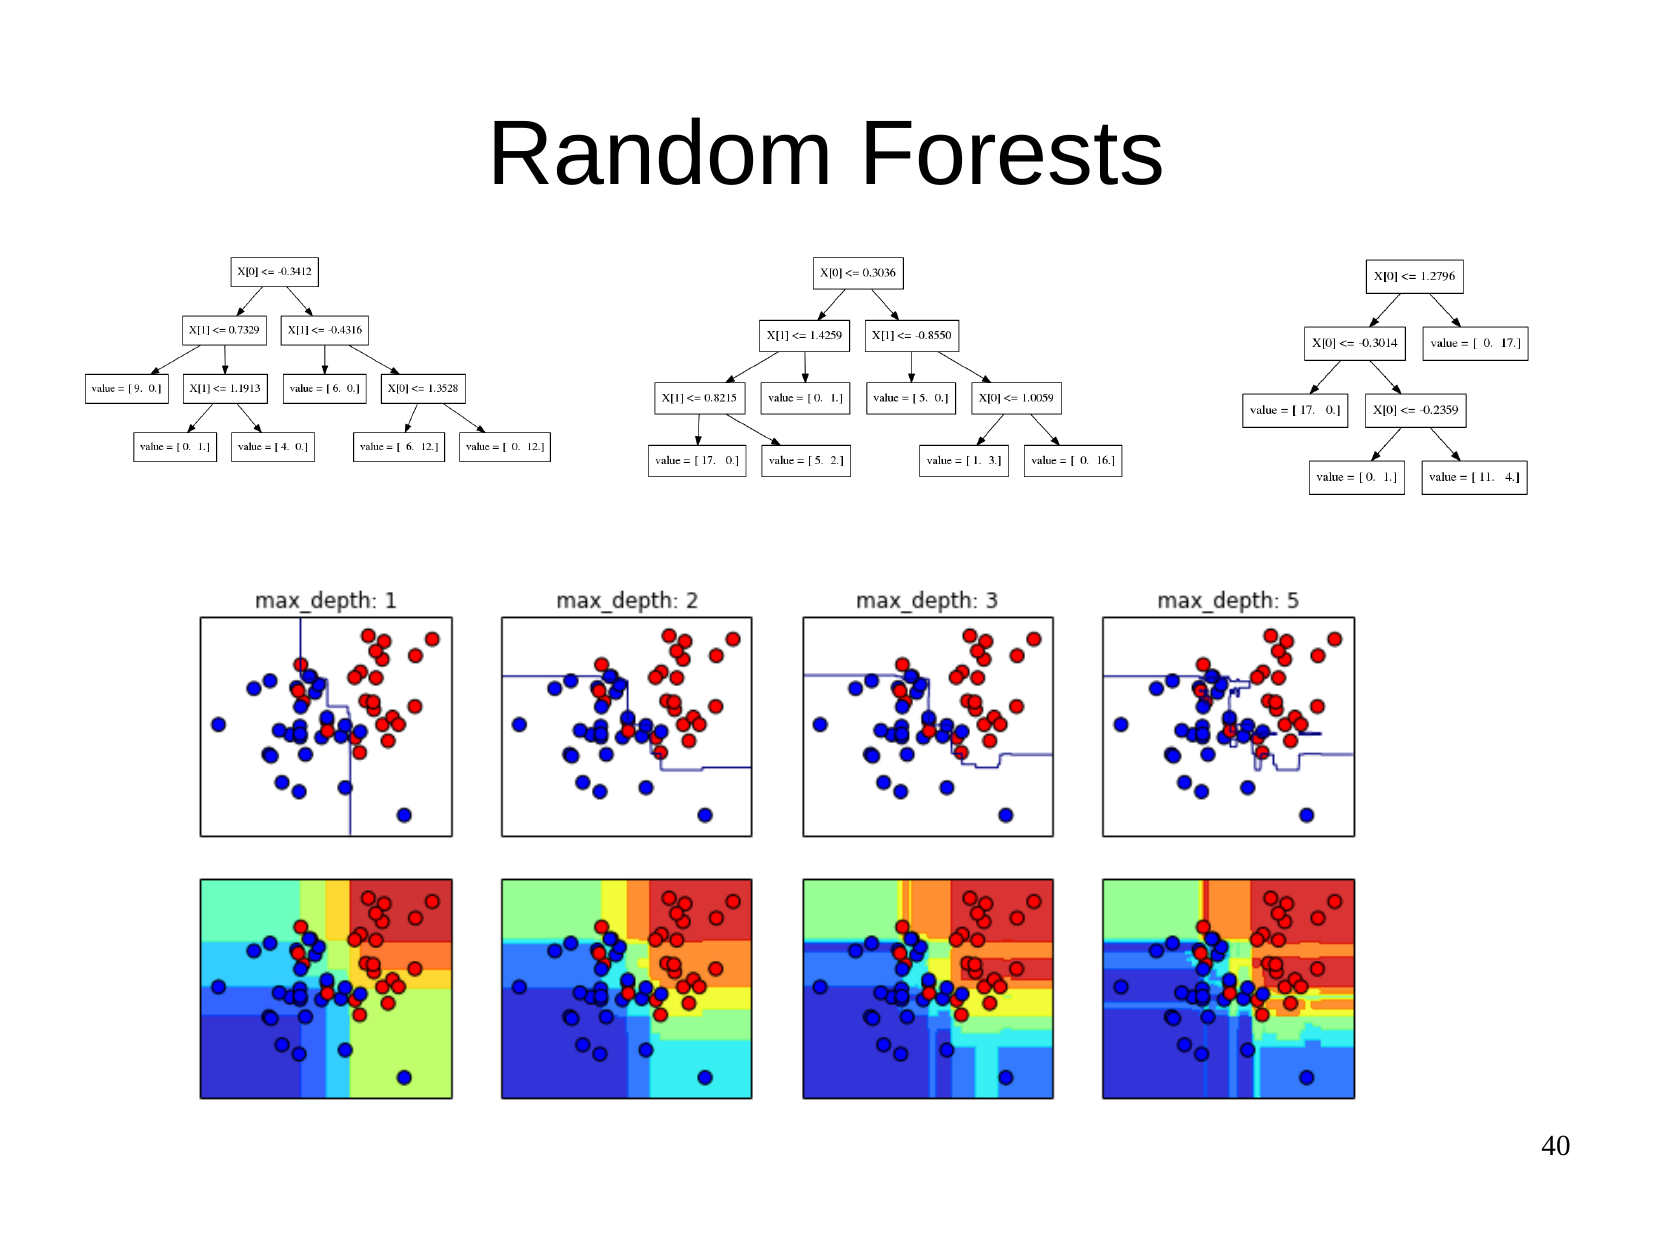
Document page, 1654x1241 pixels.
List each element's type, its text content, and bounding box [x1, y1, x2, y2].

title Random Forests [82, 49, 1571, 257]
picture [82, 254, 553, 466]
picture [1239, 256, 1531, 498]
picture [188, 579, 1366, 1111]
picture [645, 254, 1125, 481]
